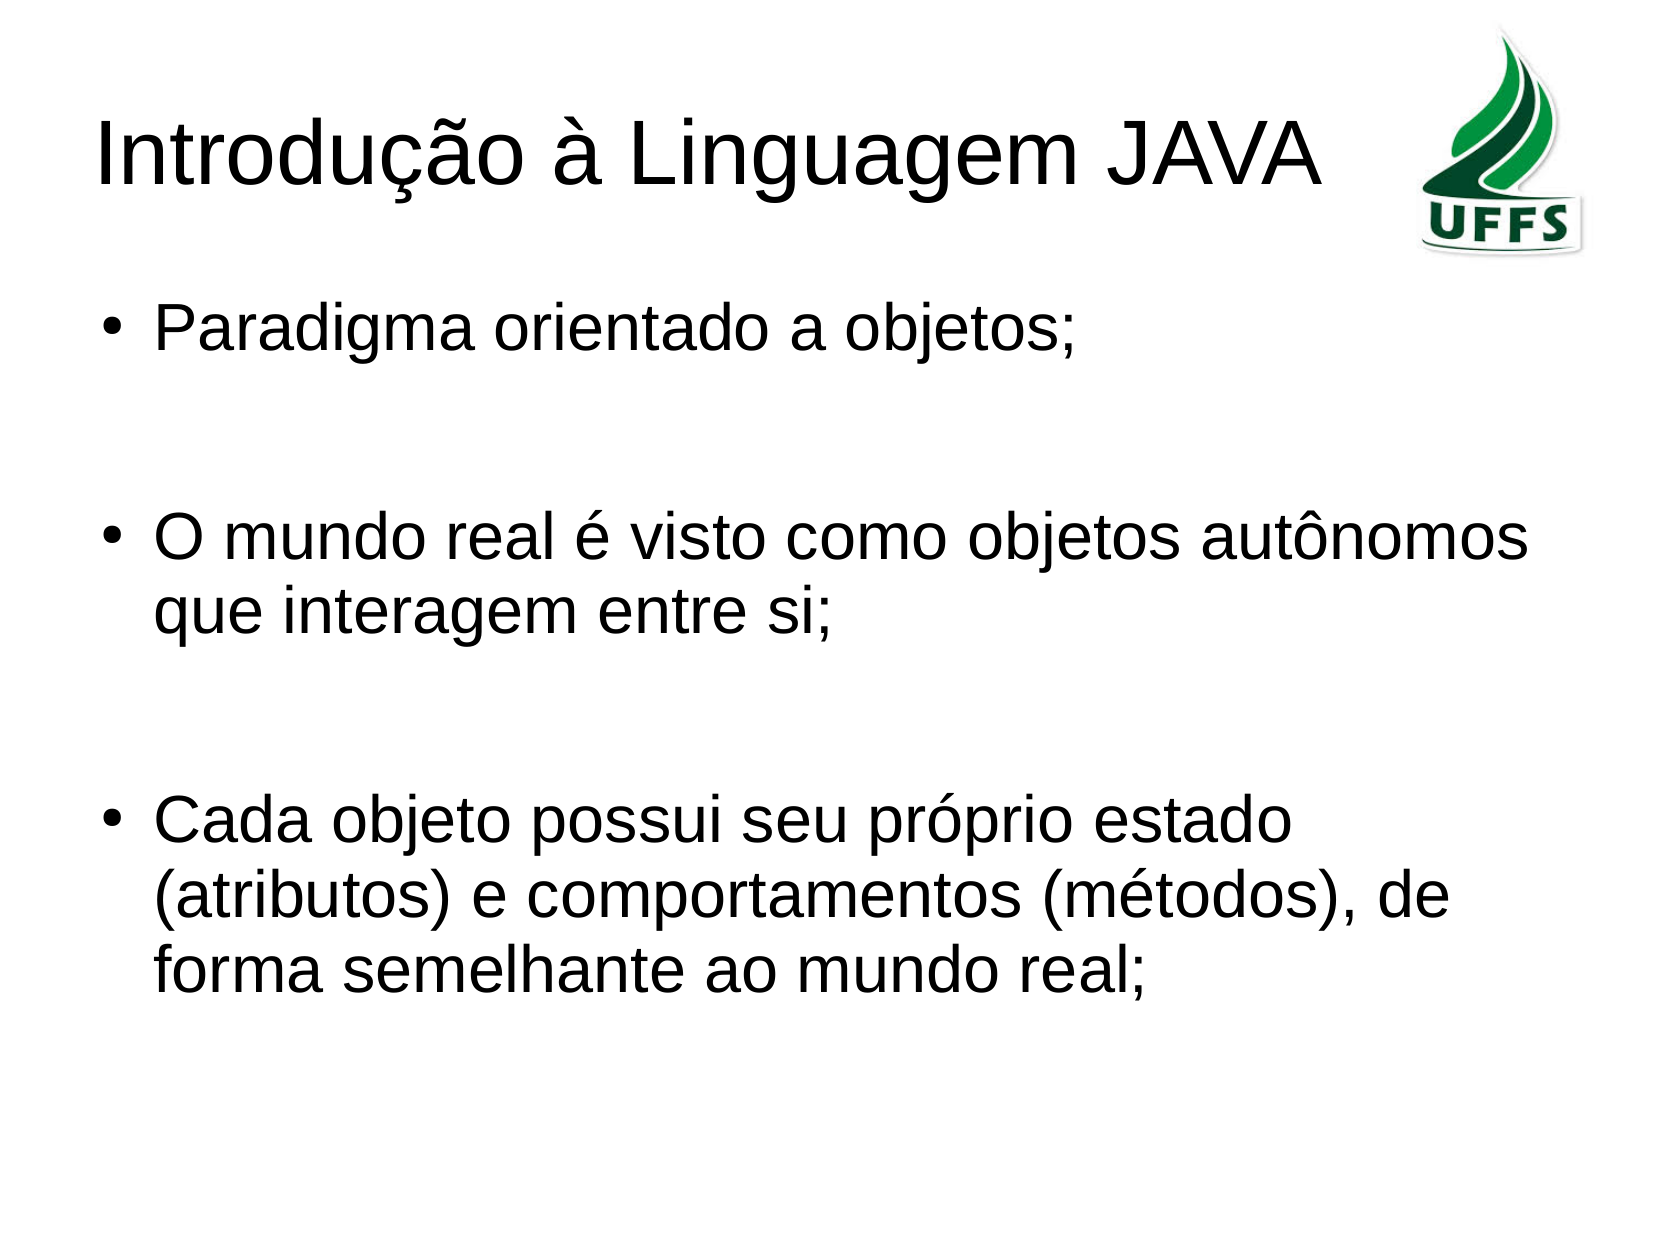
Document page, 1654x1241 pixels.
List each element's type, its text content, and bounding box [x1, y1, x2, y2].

picture [1381, 20, 1624, 272]
list Paradigma orientado a objetos; O mundo real é visto como objetos autônomos que interagem entre si; Cada objeto possui seu próprio estado (atributos) e comportamentos (métodos), de forma semelhante ao mundo real; [82, 290, 1571, 1010]
title Introdução à Linguagem JAVA [82, 49, 1335, 257]
